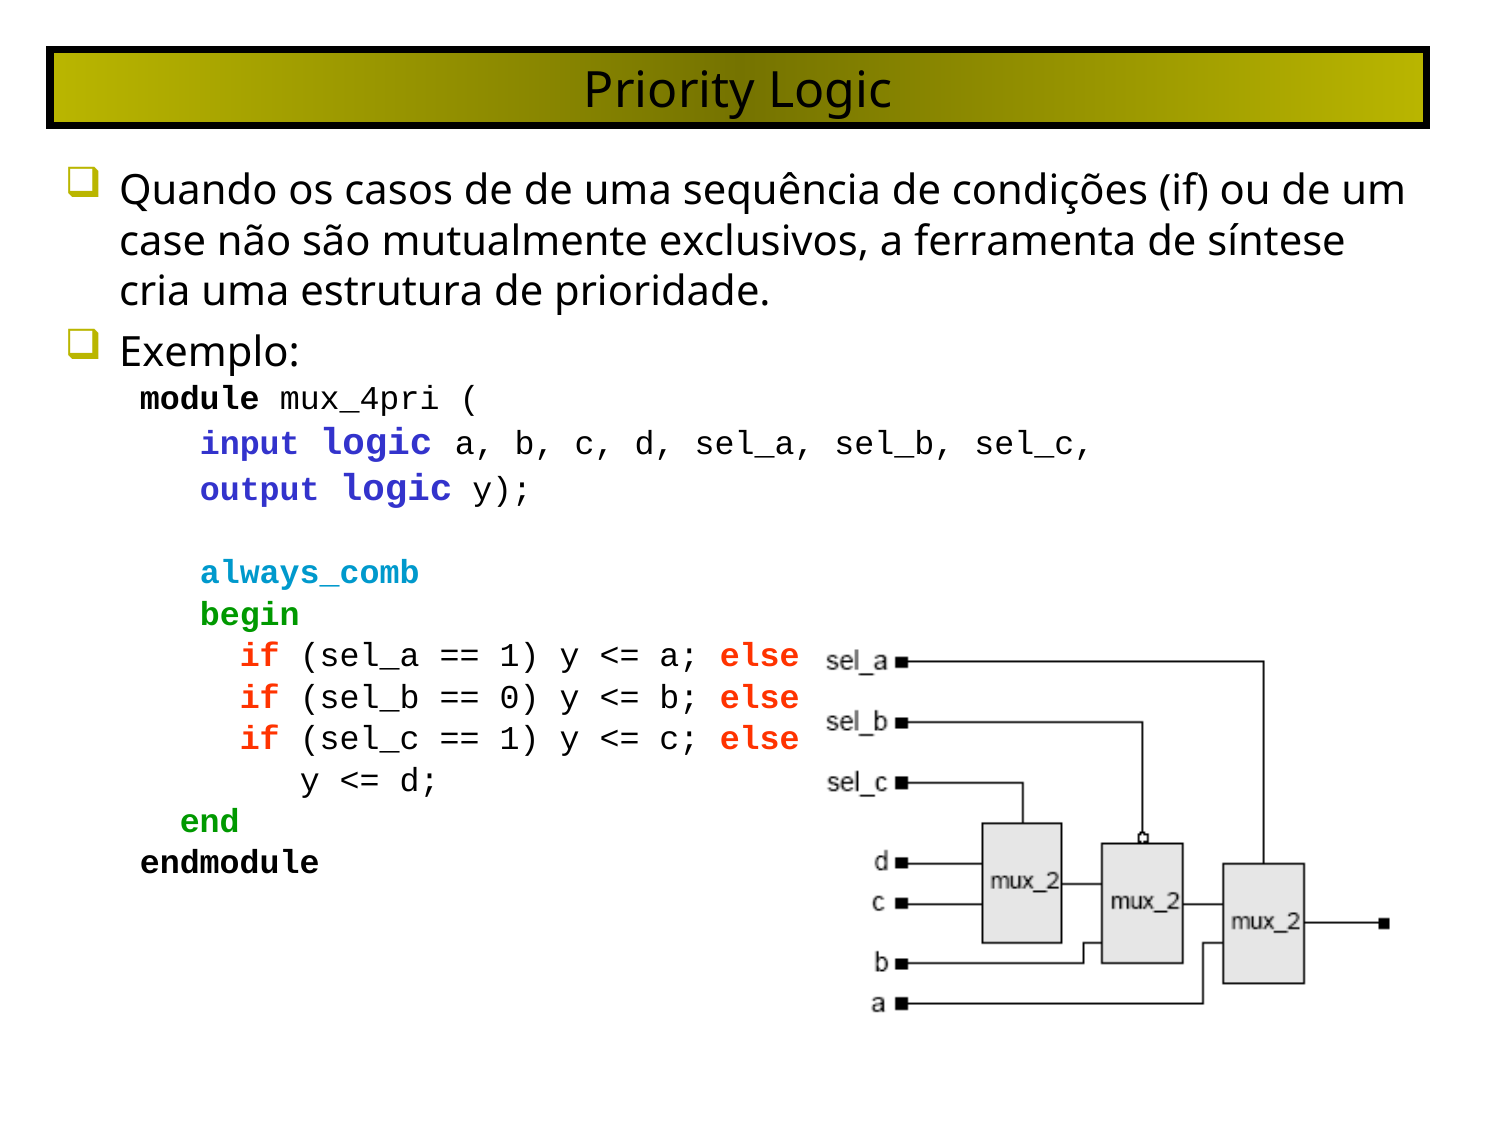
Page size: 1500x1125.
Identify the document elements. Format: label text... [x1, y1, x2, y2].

list Quando os casos de de uma sequência de condições (if) ou de um case não são mutualmente exclusivos, a ferramenta de síntese cria uma estrutura de prioridade. Exemplo: module mux_4pri ( input logic a, b, c, d, sel_a, sel_b, sel_c, output logic y); always_comb begin if (sel_a == 1) y <= a; else if (sel_b == 0) y <= b; else if (sel_c == 1) y <= c; else y <= d; end endmodule [49, 124, 1427, 1035]
title Priority Logic [49, 49, 1427, 124]
picture [800, 637, 1401, 1027]
